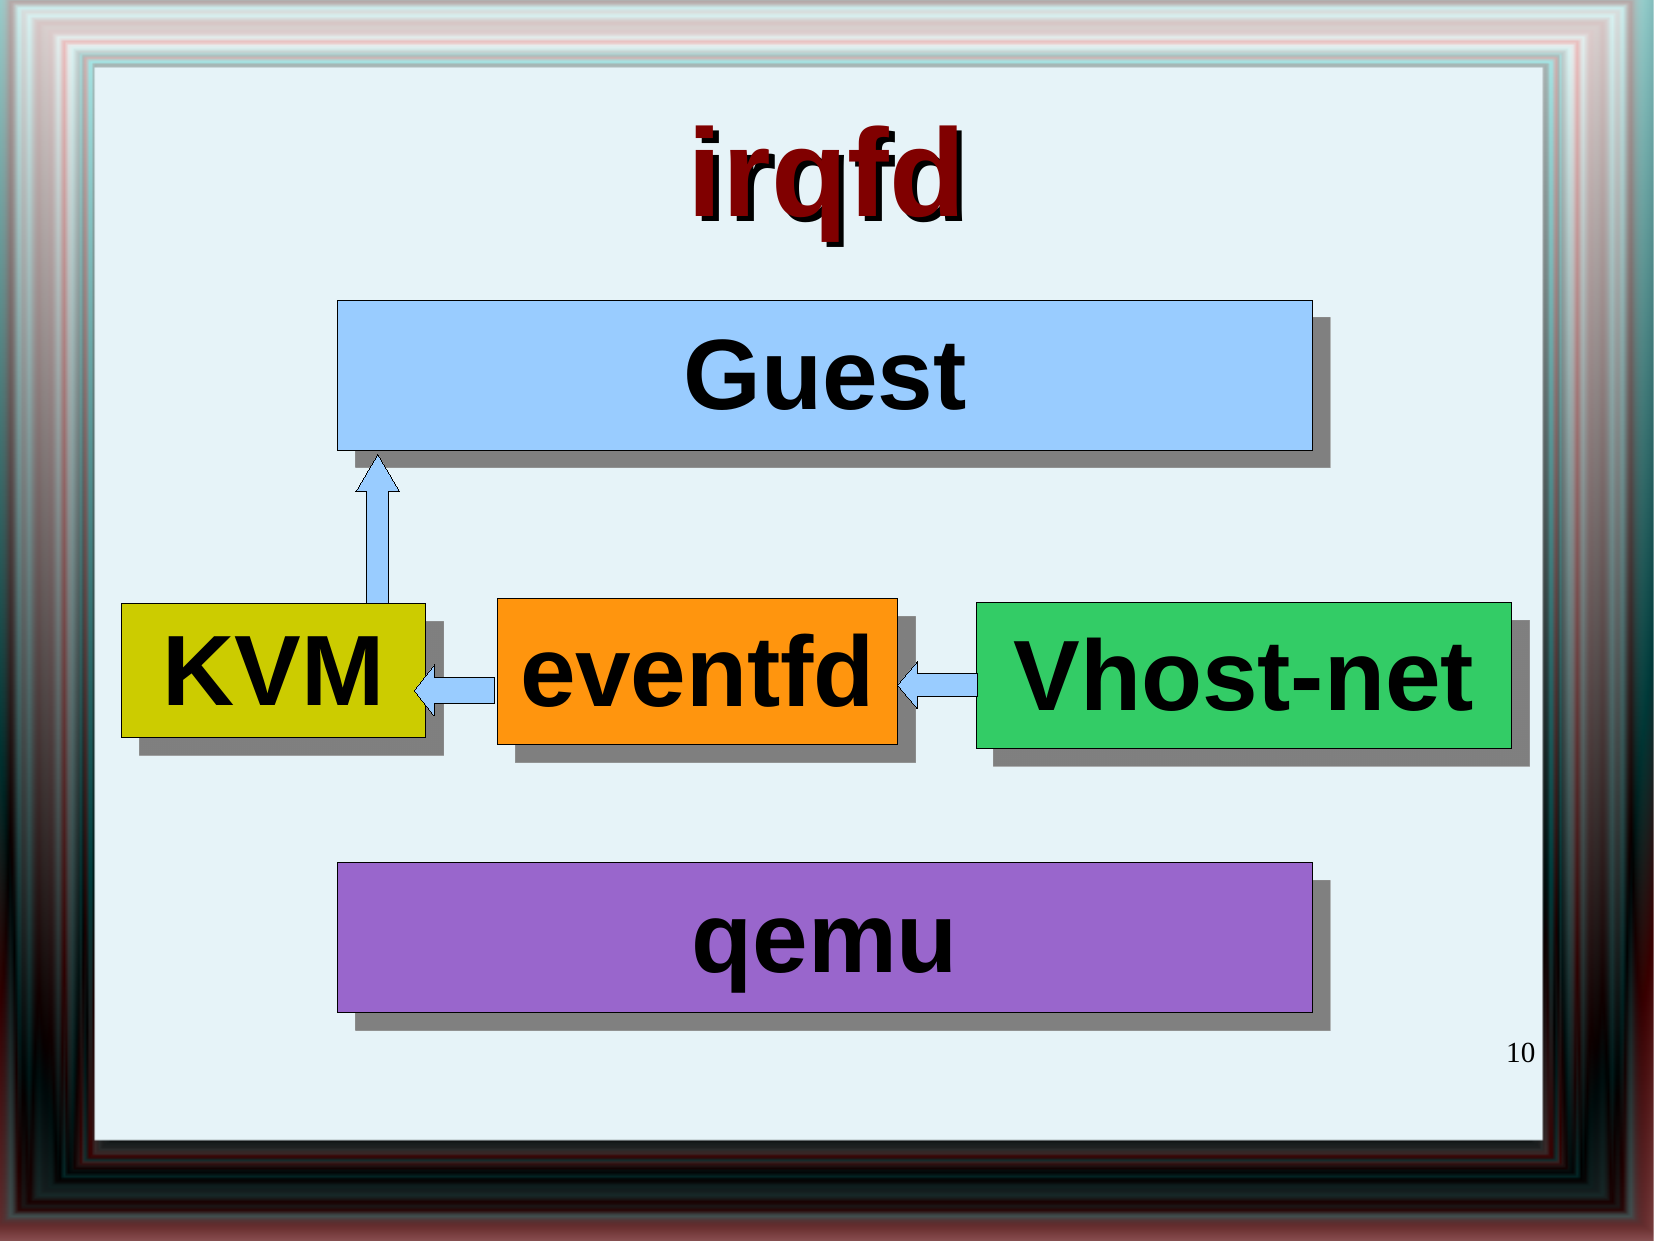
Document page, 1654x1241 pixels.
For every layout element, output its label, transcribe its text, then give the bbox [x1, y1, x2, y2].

title irqfd [118, 88, 1536, 257]
picture [0, 0, 1654, 1241]
text_box [414, 664, 495, 716]
text_box KVM [121, 603, 426, 738]
text_box Guest [337, 300, 1313, 451]
text_box [897, 661, 978, 709]
text_box qemu [337, 862, 1313, 1013]
text_box [355, 454, 400, 604]
text_box Vhost-net [976, 602, 1512, 749]
text_box eventfd [497, 598, 898, 745]
